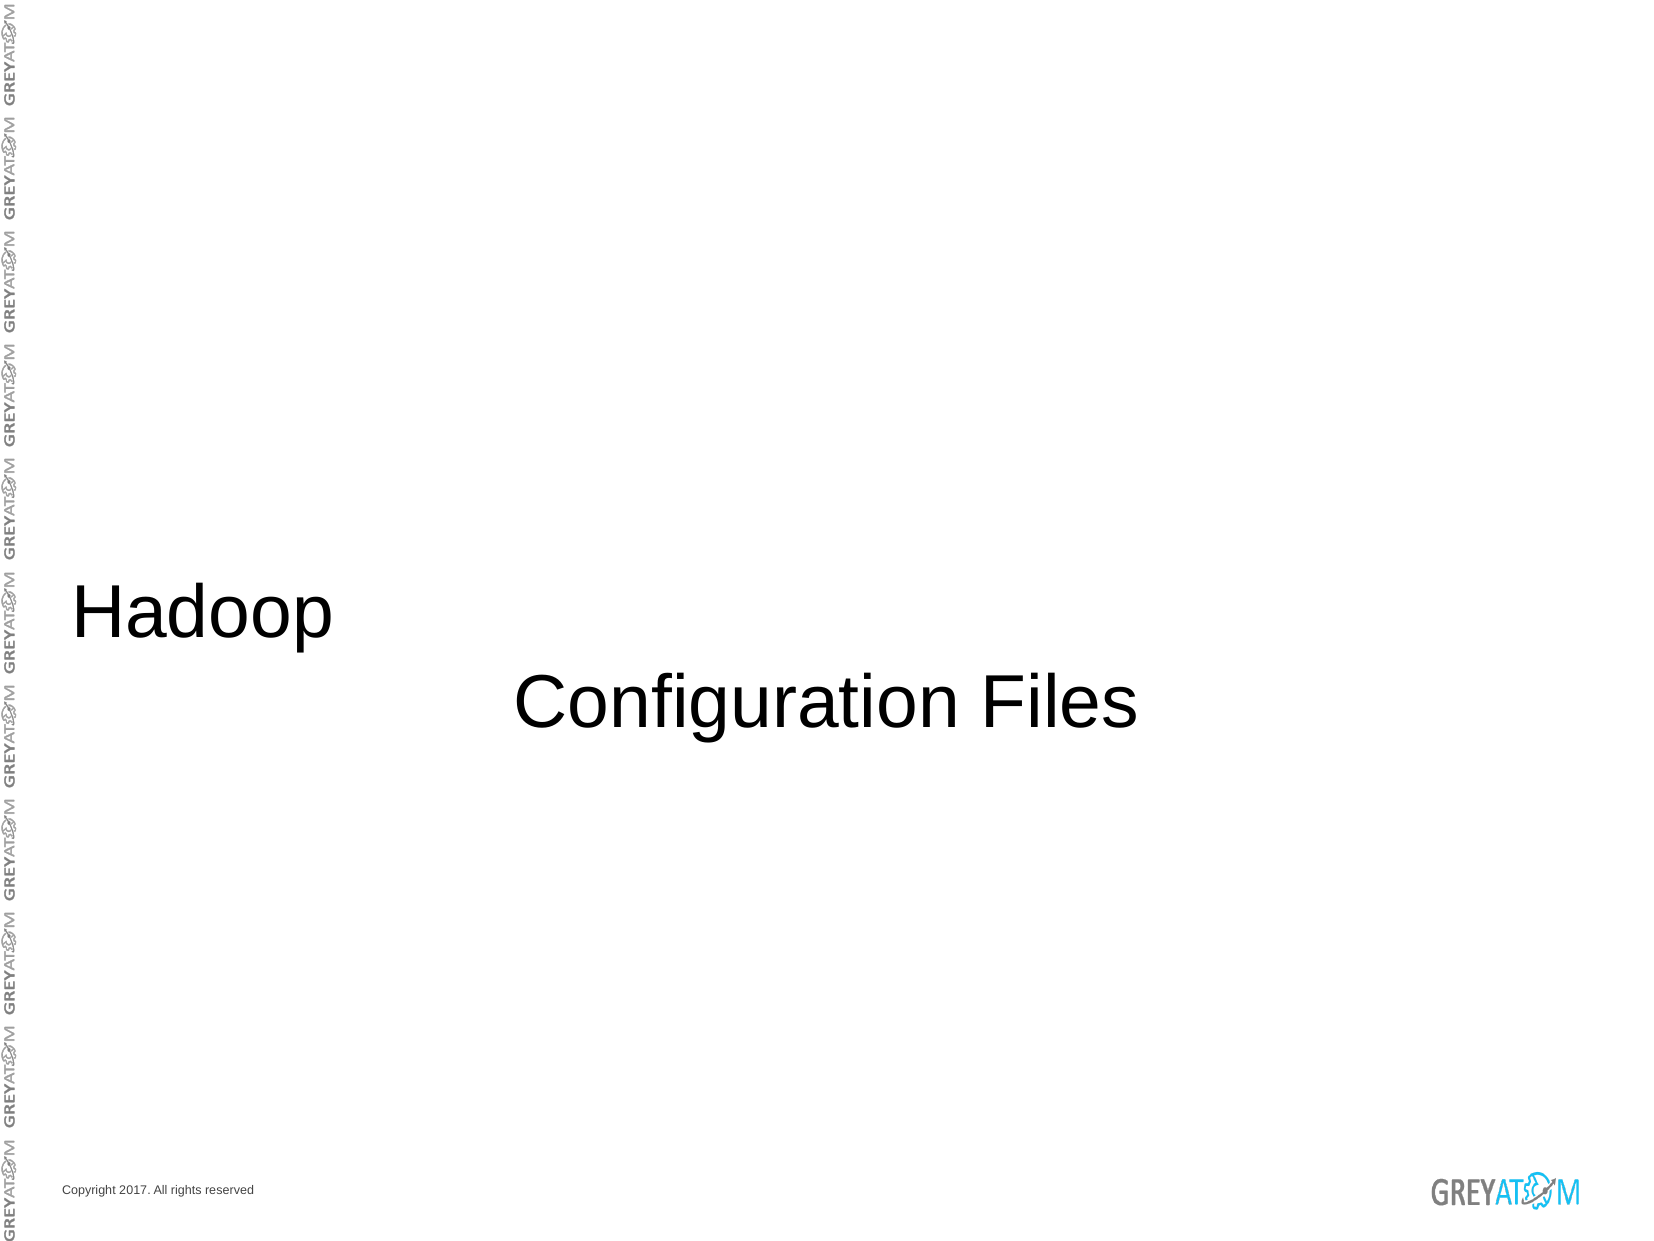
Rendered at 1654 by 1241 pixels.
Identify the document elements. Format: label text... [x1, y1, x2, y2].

text_box Hadoop Configuration Files [56, 518, 1597, 787]
picture [1, 685, 17, 788]
picture [1, 1140, 17, 1241]
picture [1, 1026, 17, 1128]
picture [1, 344, 17, 447]
picture [1, 458, 17, 560]
picture [1, 799, 17, 901]
picture [1, 117, 17, 220]
picture [1, 4, 17, 106]
picture [1, 231, 17, 333]
picture [1, 912, 17, 1015]
picture [1, 572, 17, 674]
picture [1430, 1168, 1581, 1212]
